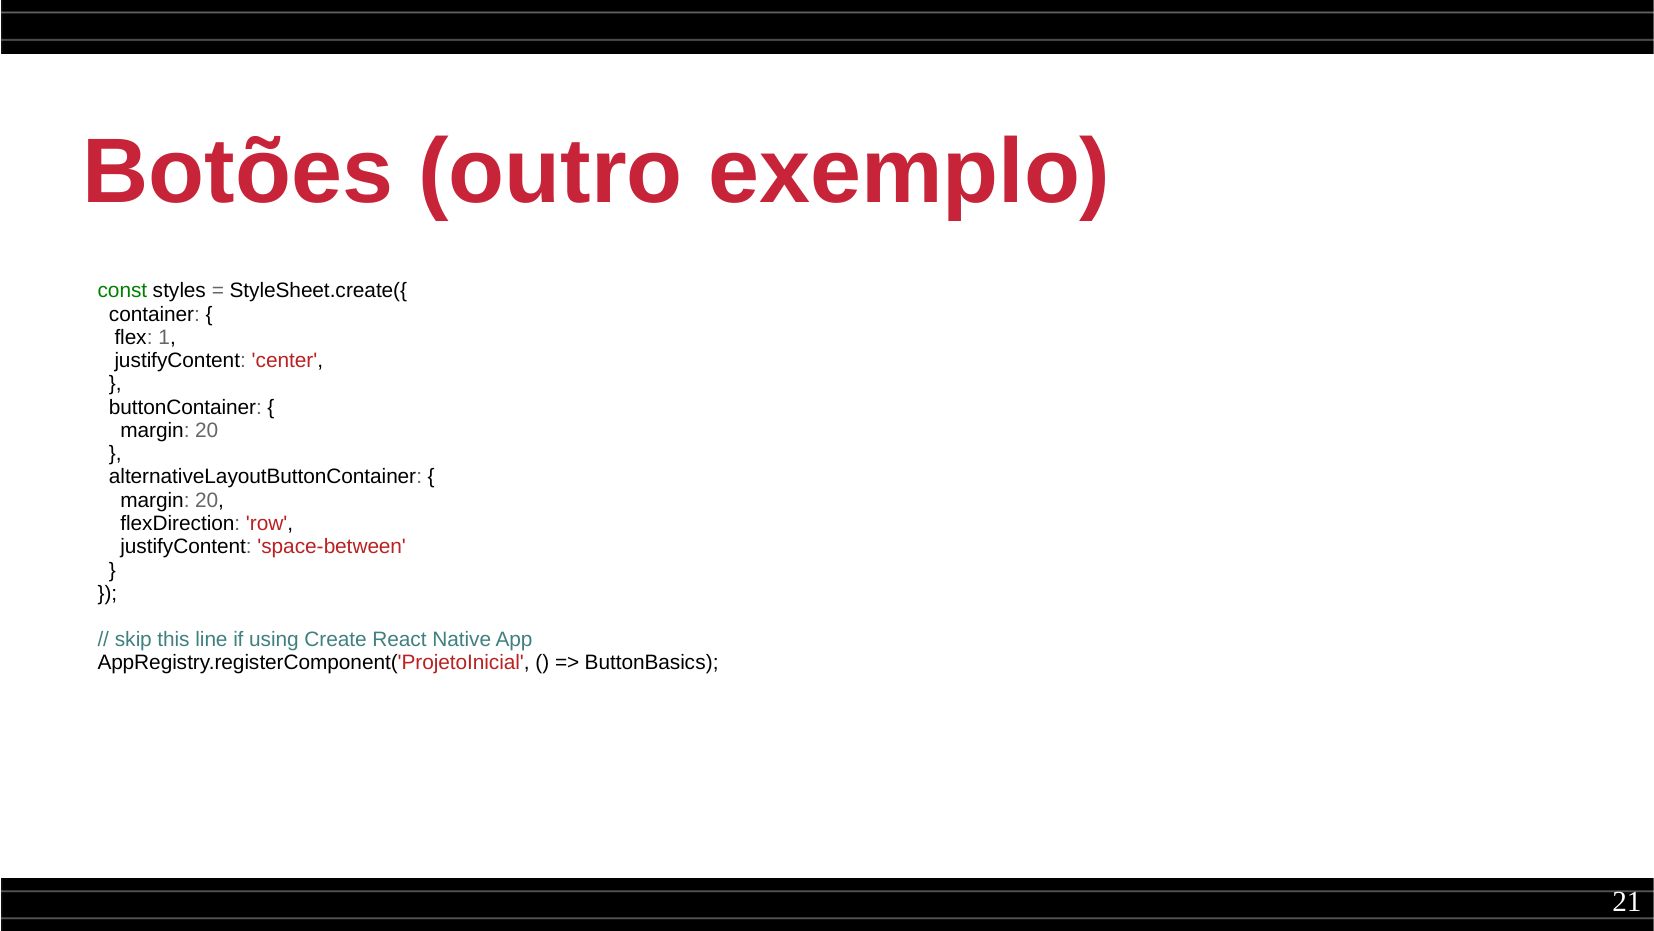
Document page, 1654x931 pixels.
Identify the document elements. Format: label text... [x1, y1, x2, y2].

title Botões (outro exemplo) [82, 92, 1571, 249]
picture [1, 0, 1654, 54]
text_box const styles = StyleSheet.create({ container: { flex: 1, justifyContent: 'center', }, buttonContainer: { margin: 20 }, alternativeLayoutButtonContainer: { margin: 20, flexDirection: 'row', justifyContent: 'space-between' } }); // skip this line if using Create React Native App AppRegistry.registerComponent('ProjetoInicial', () => ButtonBasics); [82, 271, 1252, 706]
picture [1, 878, 1654, 931]
